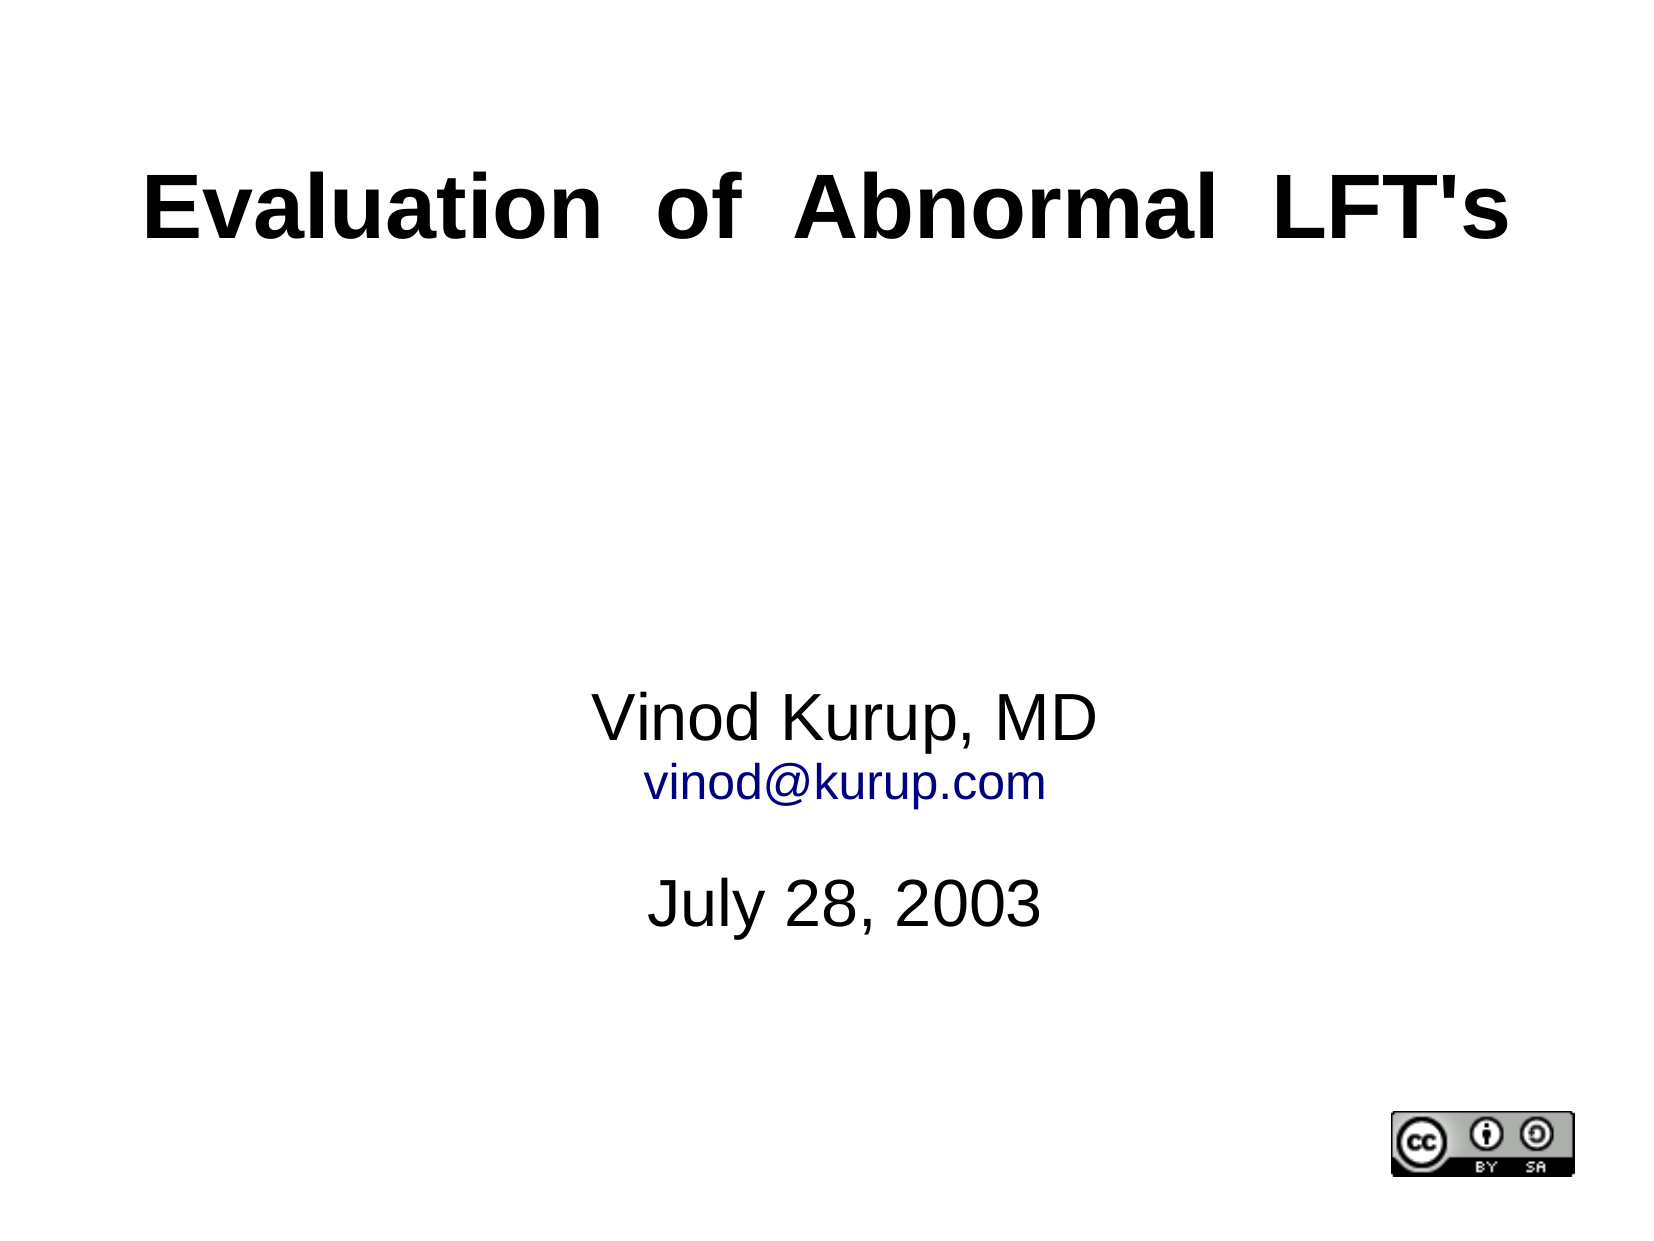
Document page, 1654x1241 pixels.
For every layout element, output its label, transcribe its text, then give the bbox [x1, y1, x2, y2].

subtitle Vinod Kurup, MD vinod@kurup.com July 28, 2003 [121, 344, 1534, 1127]
title Evaluation of Abnormal LFT's [121, 102, 1534, 311]
picture [1391, 1111, 1575, 1177]
